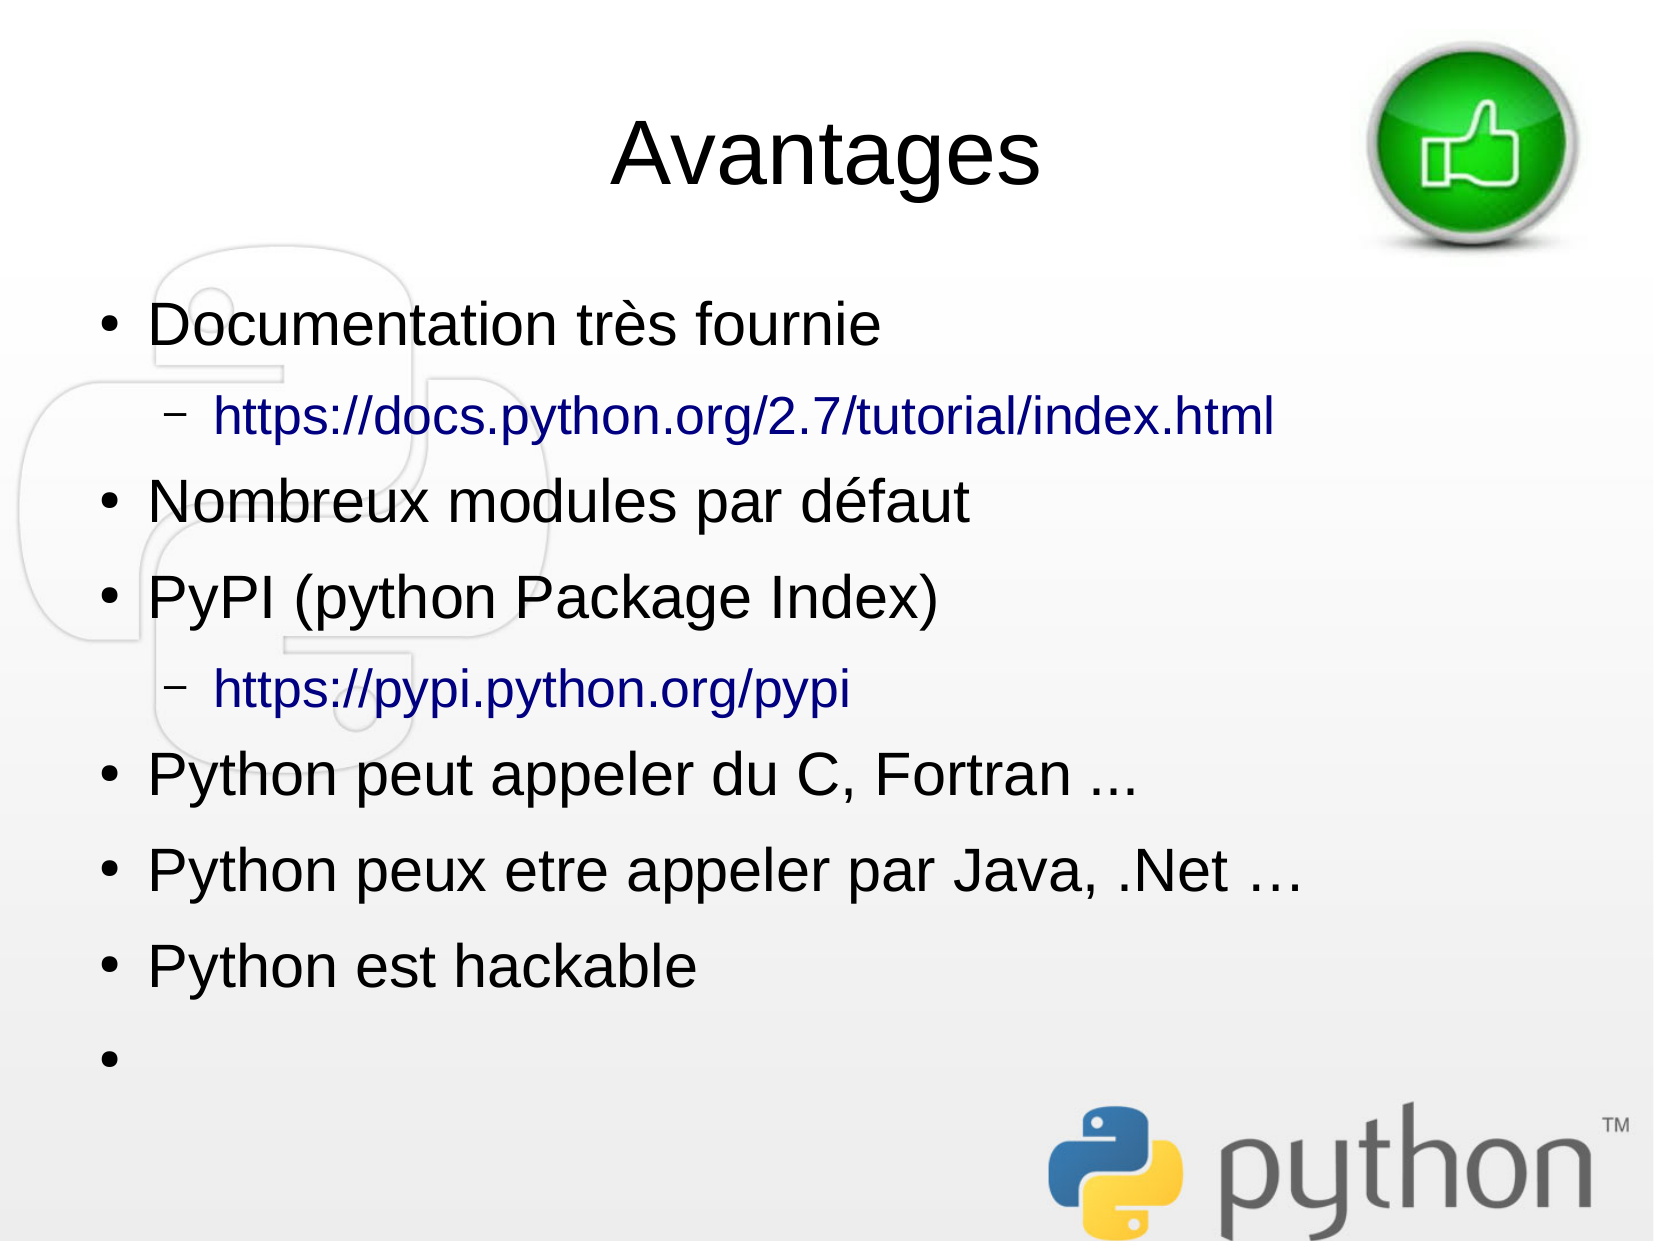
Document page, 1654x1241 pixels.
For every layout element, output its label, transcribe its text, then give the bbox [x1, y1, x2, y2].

picture [0, 29, 1654, 1241]
list Documentation très fournie https://docs.python.org/2.7/tutorial/index.html Nombreux modules par défaut PyPI (python Package Index) https://pypi.python.org/pypi Python peut appeler du C, Fortran ... Python peux etre appeler par Java, .Net … Python est hackable [82, 290, 1571, 1010]
title Avantages [82, 49, 1350, 257]
